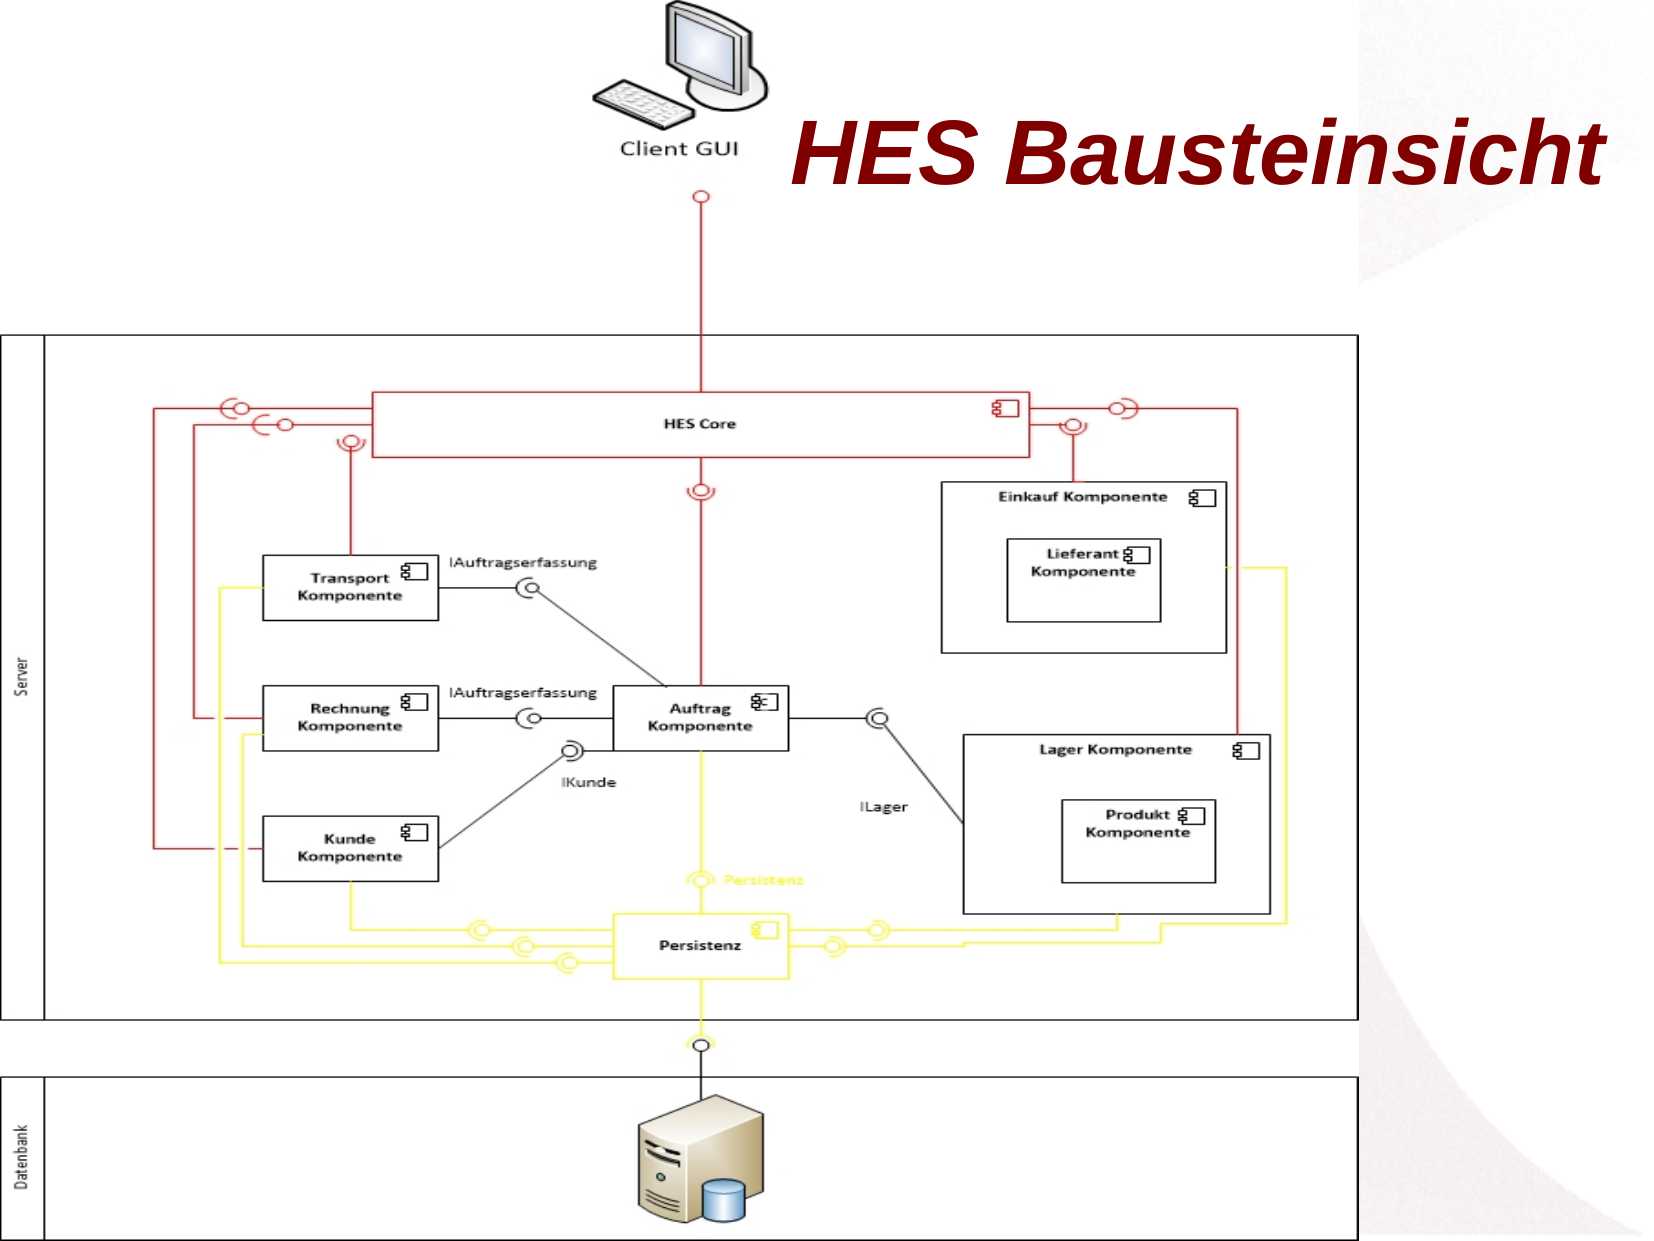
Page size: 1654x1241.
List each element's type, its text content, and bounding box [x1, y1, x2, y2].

picture [0, 0, 1654, 1241]
title HES Bausteinsicht [596, 49, 1607, 257]
